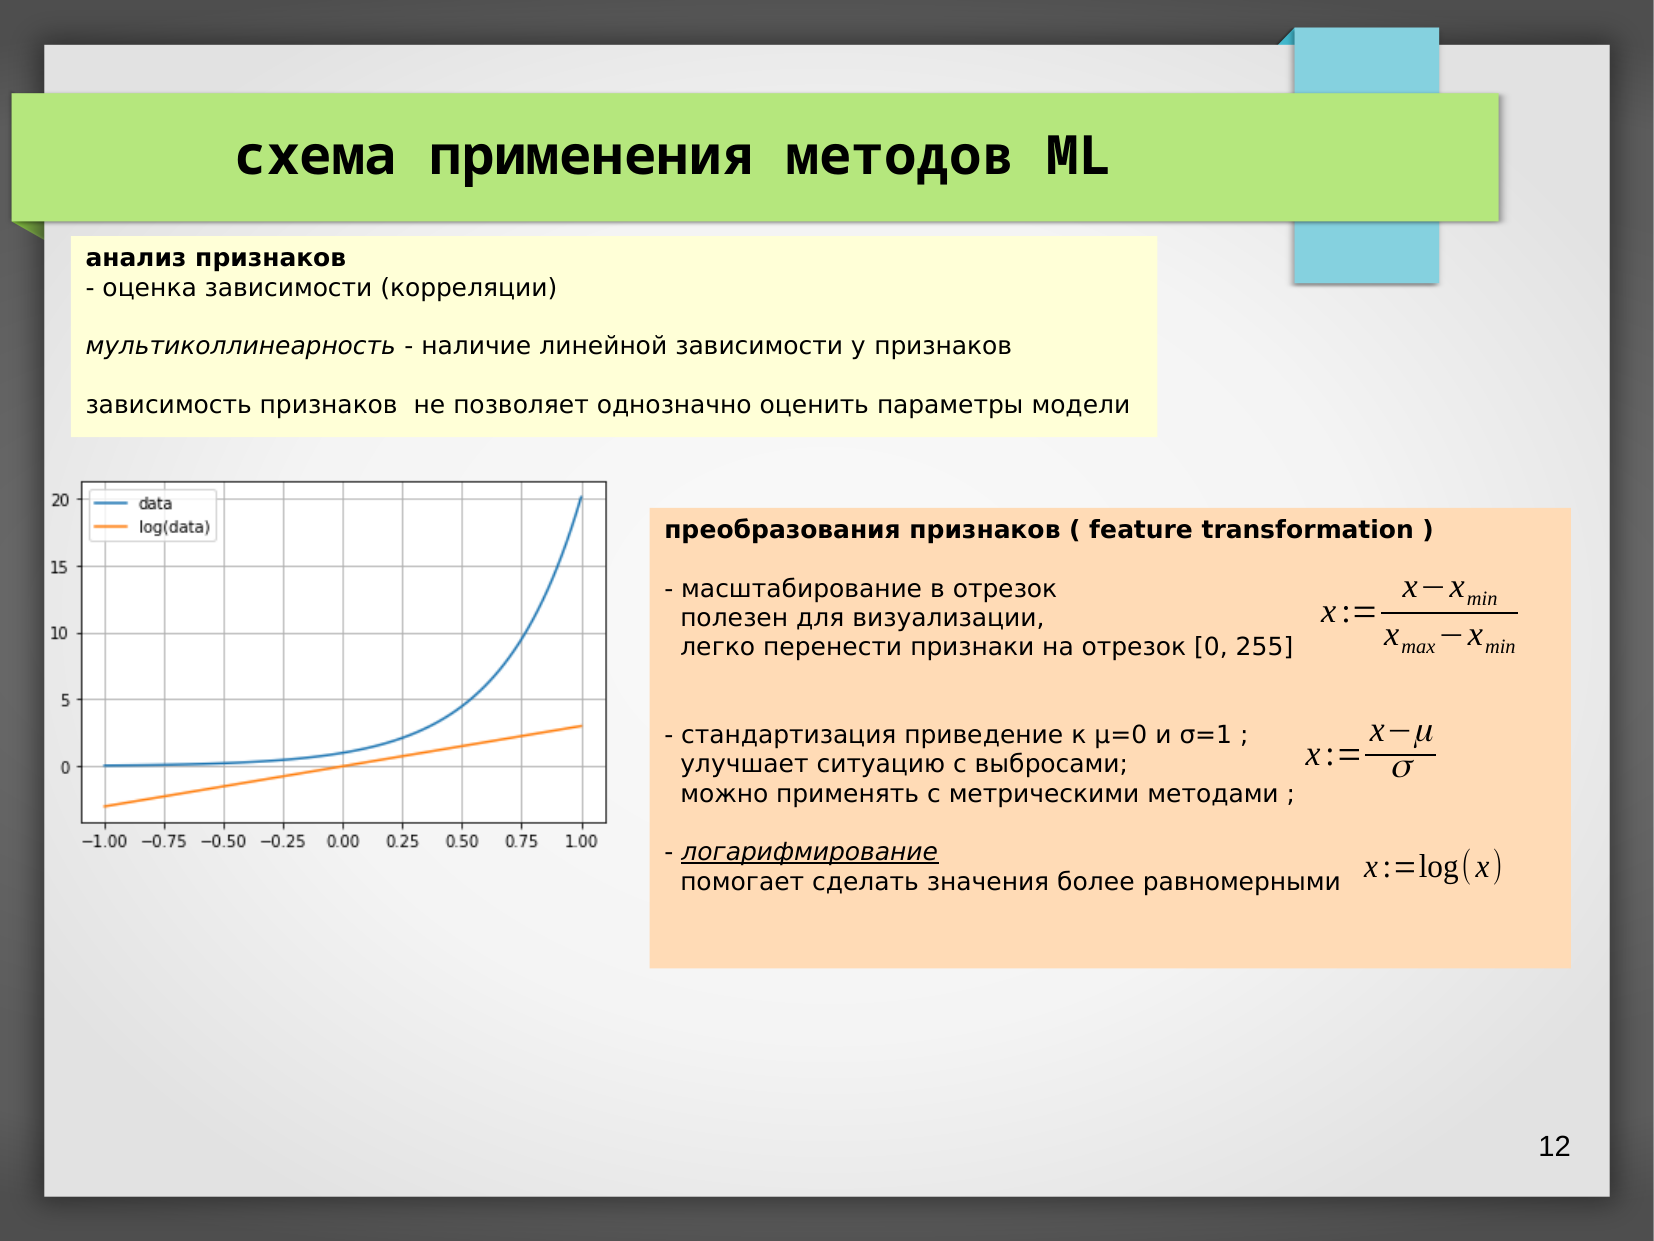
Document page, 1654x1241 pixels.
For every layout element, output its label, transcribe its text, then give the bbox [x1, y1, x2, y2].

chart [1299, 716, 1441, 779]
picture [0, 0, 1654, 1241]
text_box анализ признаков - оценка зависимости (корреляции) мультиколлинеарность - наличие линейной зависимости у признаков зависимость признаков не позволяет однозначно оценить параметры модели [70, 236, 1158, 438]
chart [1358, 846, 1507, 888]
chart [1314, 566, 1524, 658]
text_box преобразования признаков ( feature transformation ) - масштабирование в отрезок полезен для визуализации, легко перенести признаки на отрезок [0, 255] - стандартизация приведение к μ=0 и σ=1 ; улучшает ситуацию с выбросами; можно применять с метрическими методами ; - логарифмирование помогает сделать значения более равномерными [649, 507, 1571, 969]
title схема применения методов ML [82, 94, 1264, 213]
